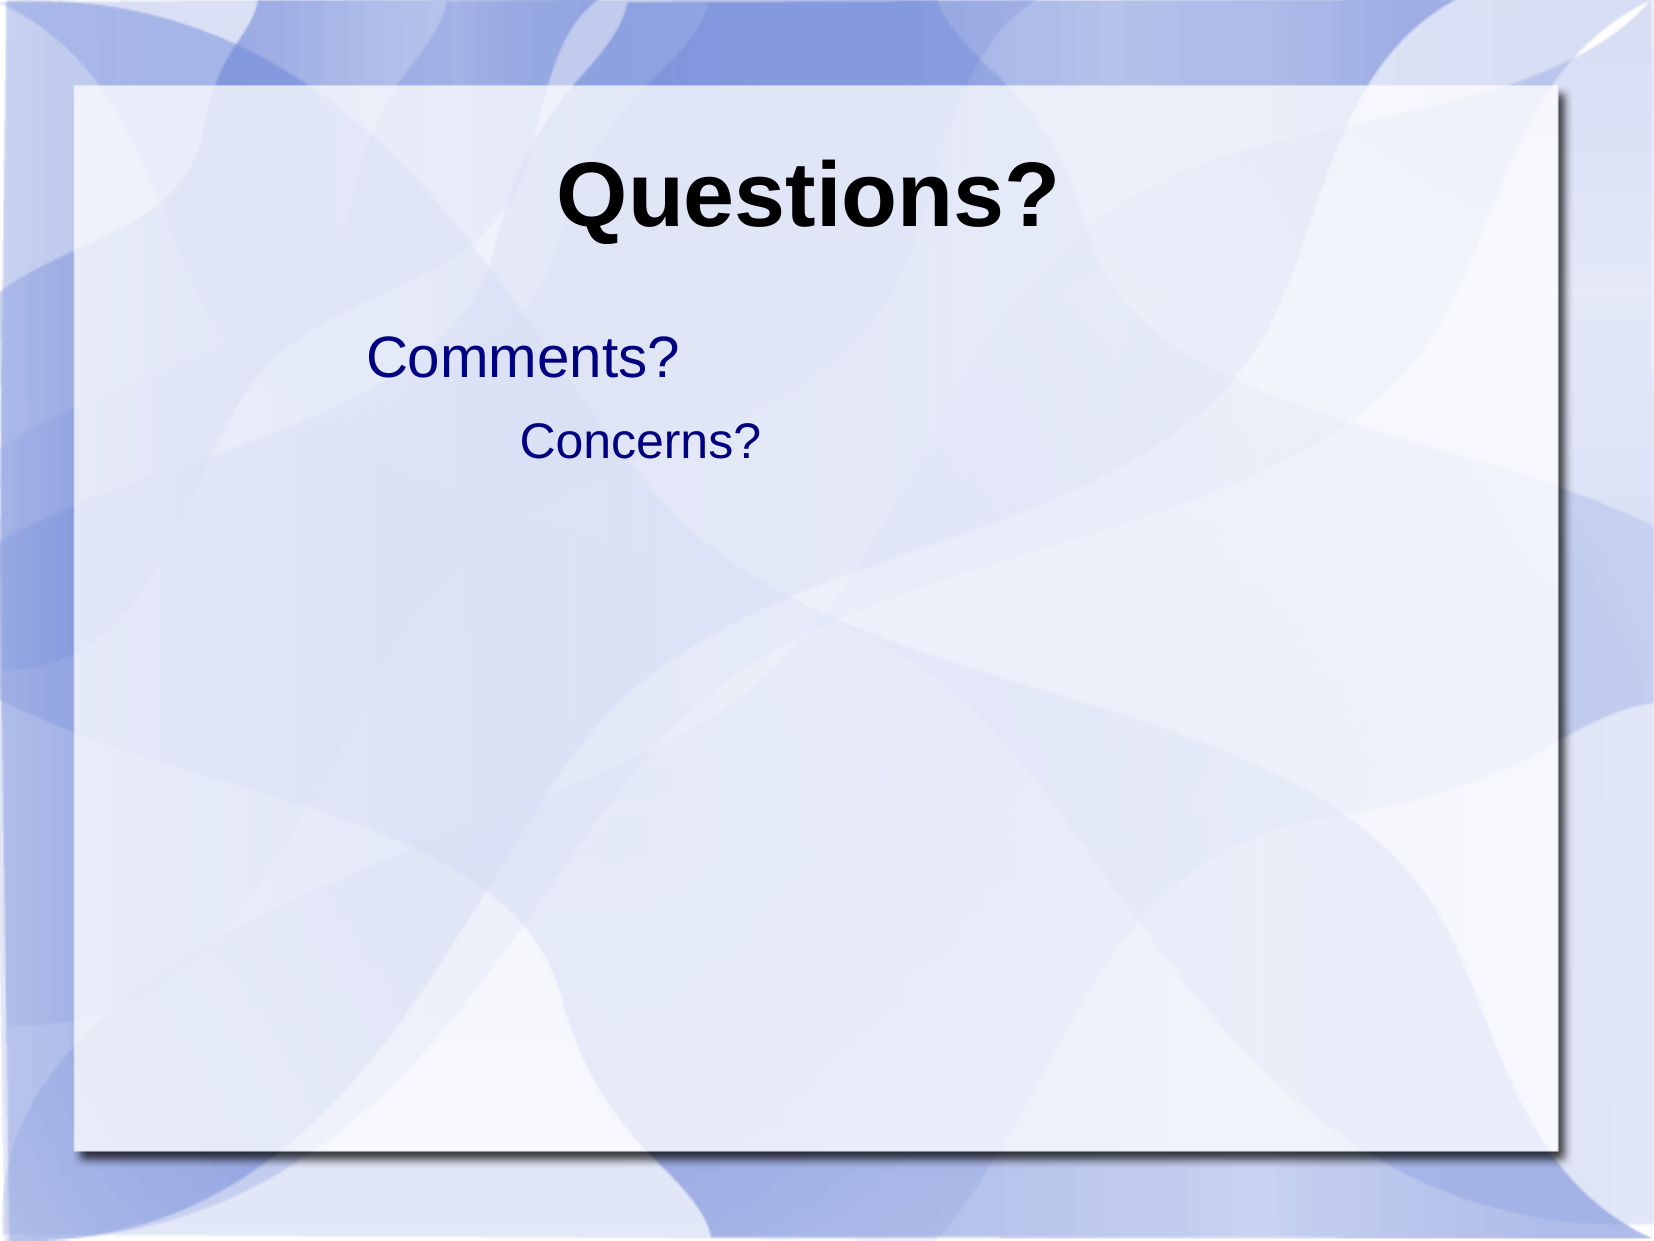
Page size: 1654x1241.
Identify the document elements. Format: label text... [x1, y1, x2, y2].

picture [0, 0, 1654, 1241]
title Questions? [82, 90, 1536, 298]
list Comments? Concerns? [129, 324, 1489, 975]
